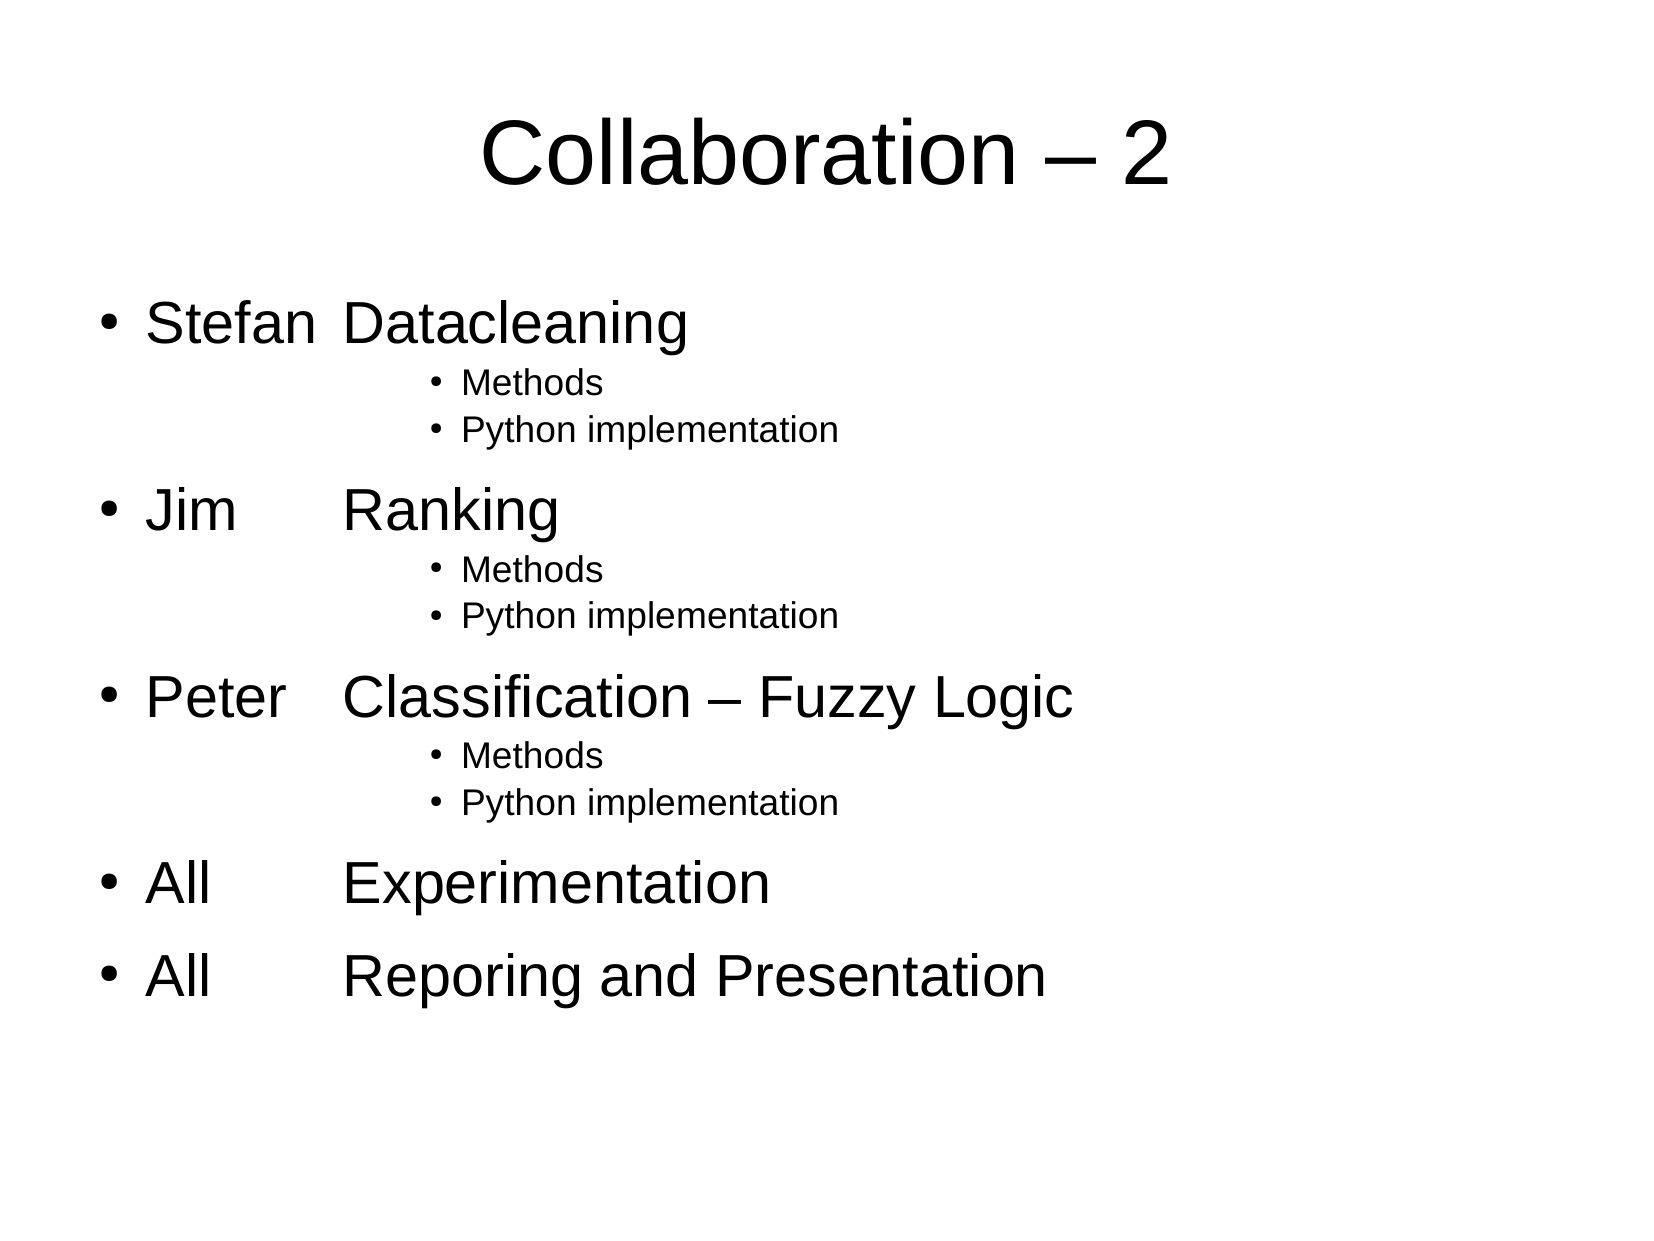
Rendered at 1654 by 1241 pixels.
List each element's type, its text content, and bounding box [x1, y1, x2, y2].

title Collaboration – 2 [82, 49, 1571, 257]
list Stefan Datacleaning Methods Python implementation Jim Ranking Methods Python implementation Peter Classification – Fuzzy Logic Methods Python implementation All Experimentation All Reporing and Presentation [82, 290, 1571, 1010]
